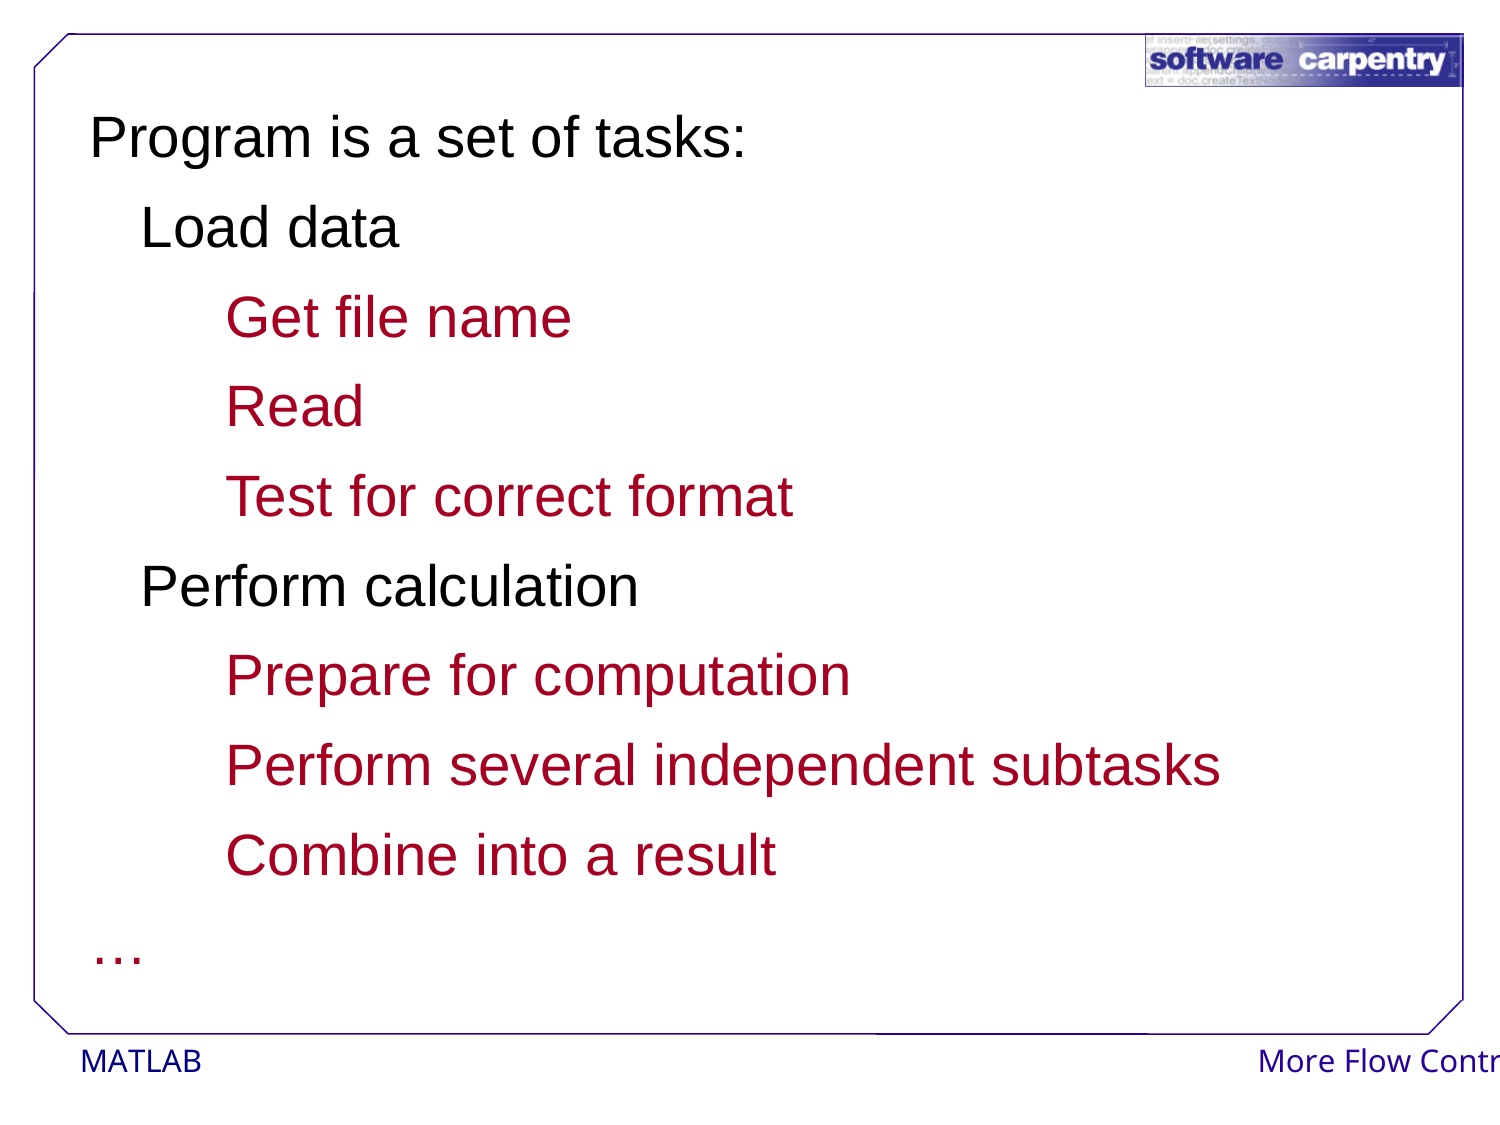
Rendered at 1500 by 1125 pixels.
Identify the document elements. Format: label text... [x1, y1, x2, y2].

picture [1145, 33, 1464, 87]
list Program is a set of tasks: Load data Get file name Read Test for correct format Perform calculation Prepare for computation Perform several independent subtasks Combine into a result … [75, 99, 1426, 1013]
